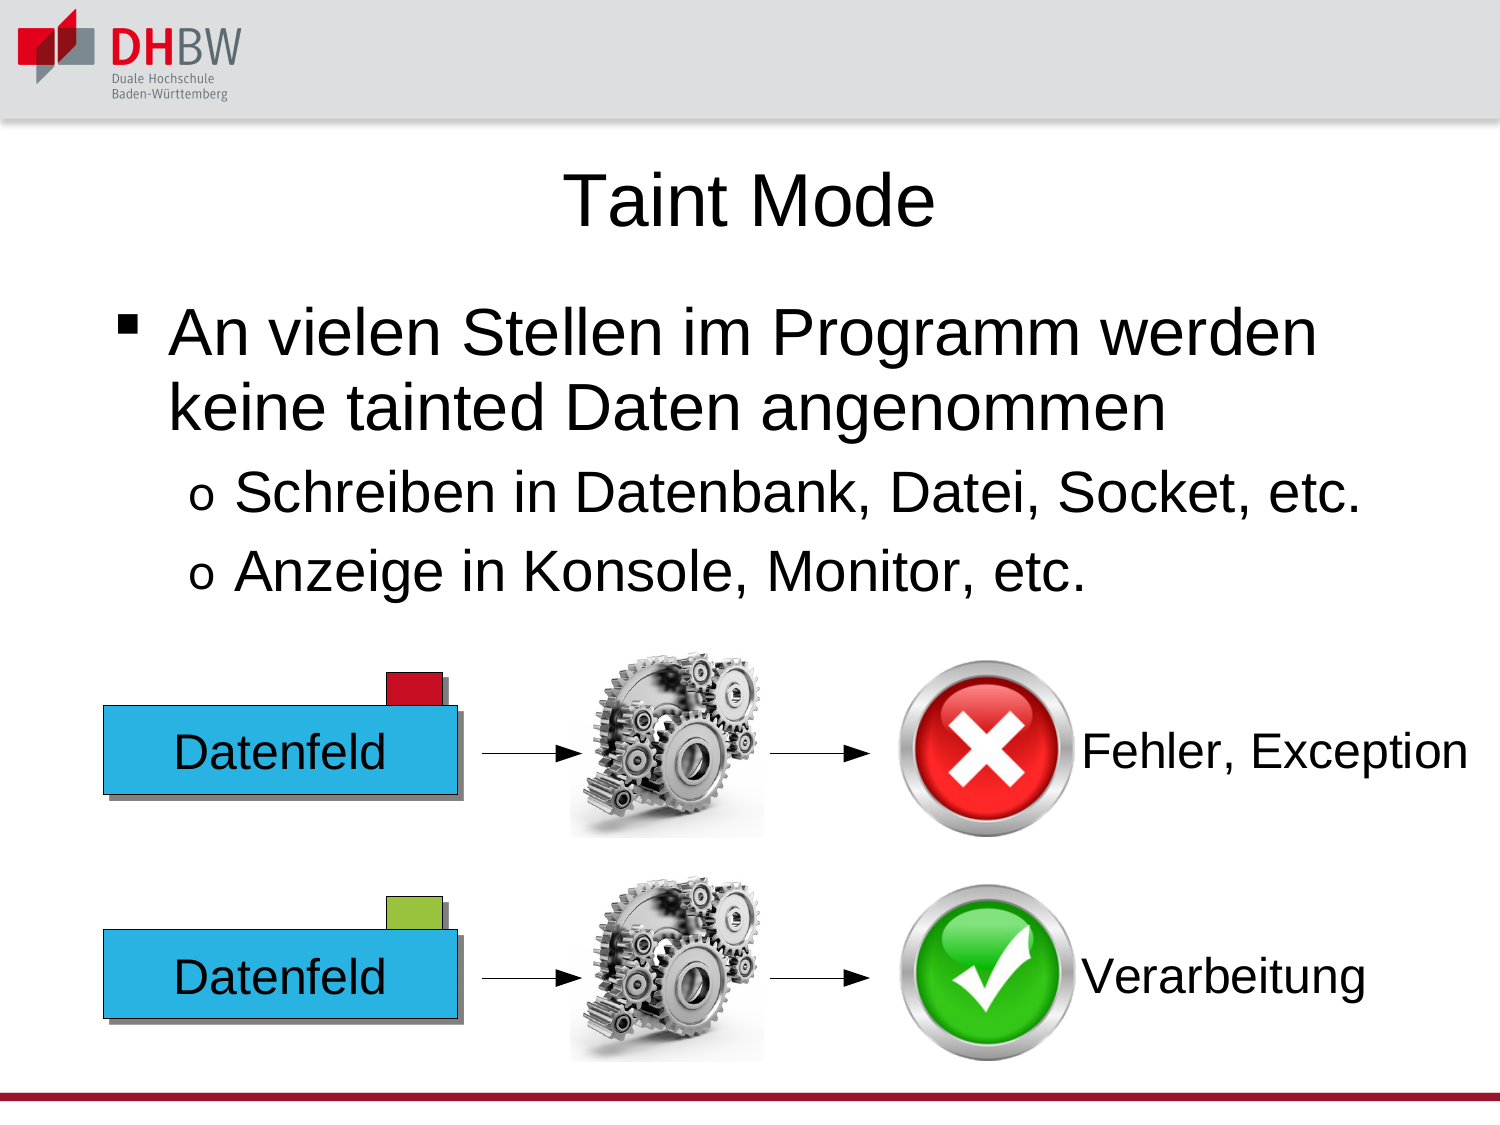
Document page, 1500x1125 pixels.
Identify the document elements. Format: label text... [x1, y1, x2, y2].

text_box Datenfeld [103, 929, 458, 1019]
list An vielen Stellen im Programm werden keine tainted Daten angenommen Schreiben in Datenbank, Datei, Socket, etc. Anzeige in Konsole, Monitor, etc. [112, 295, 1388, 1051]
text_box [386, 672, 443, 705]
picture [0, 0, 1500, 134]
text_box [386, 896, 443, 929]
picture [0, 266, 1500, 1121]
text_box Verarbeitung [1066, 936, 1382, 1011]
title Taint Mode [0, 134, 1500, 266]
text_box Datenfeld [103, 705, 458, 795]
text_box Fehler, Exception [1066, 711, 1485, 787]
